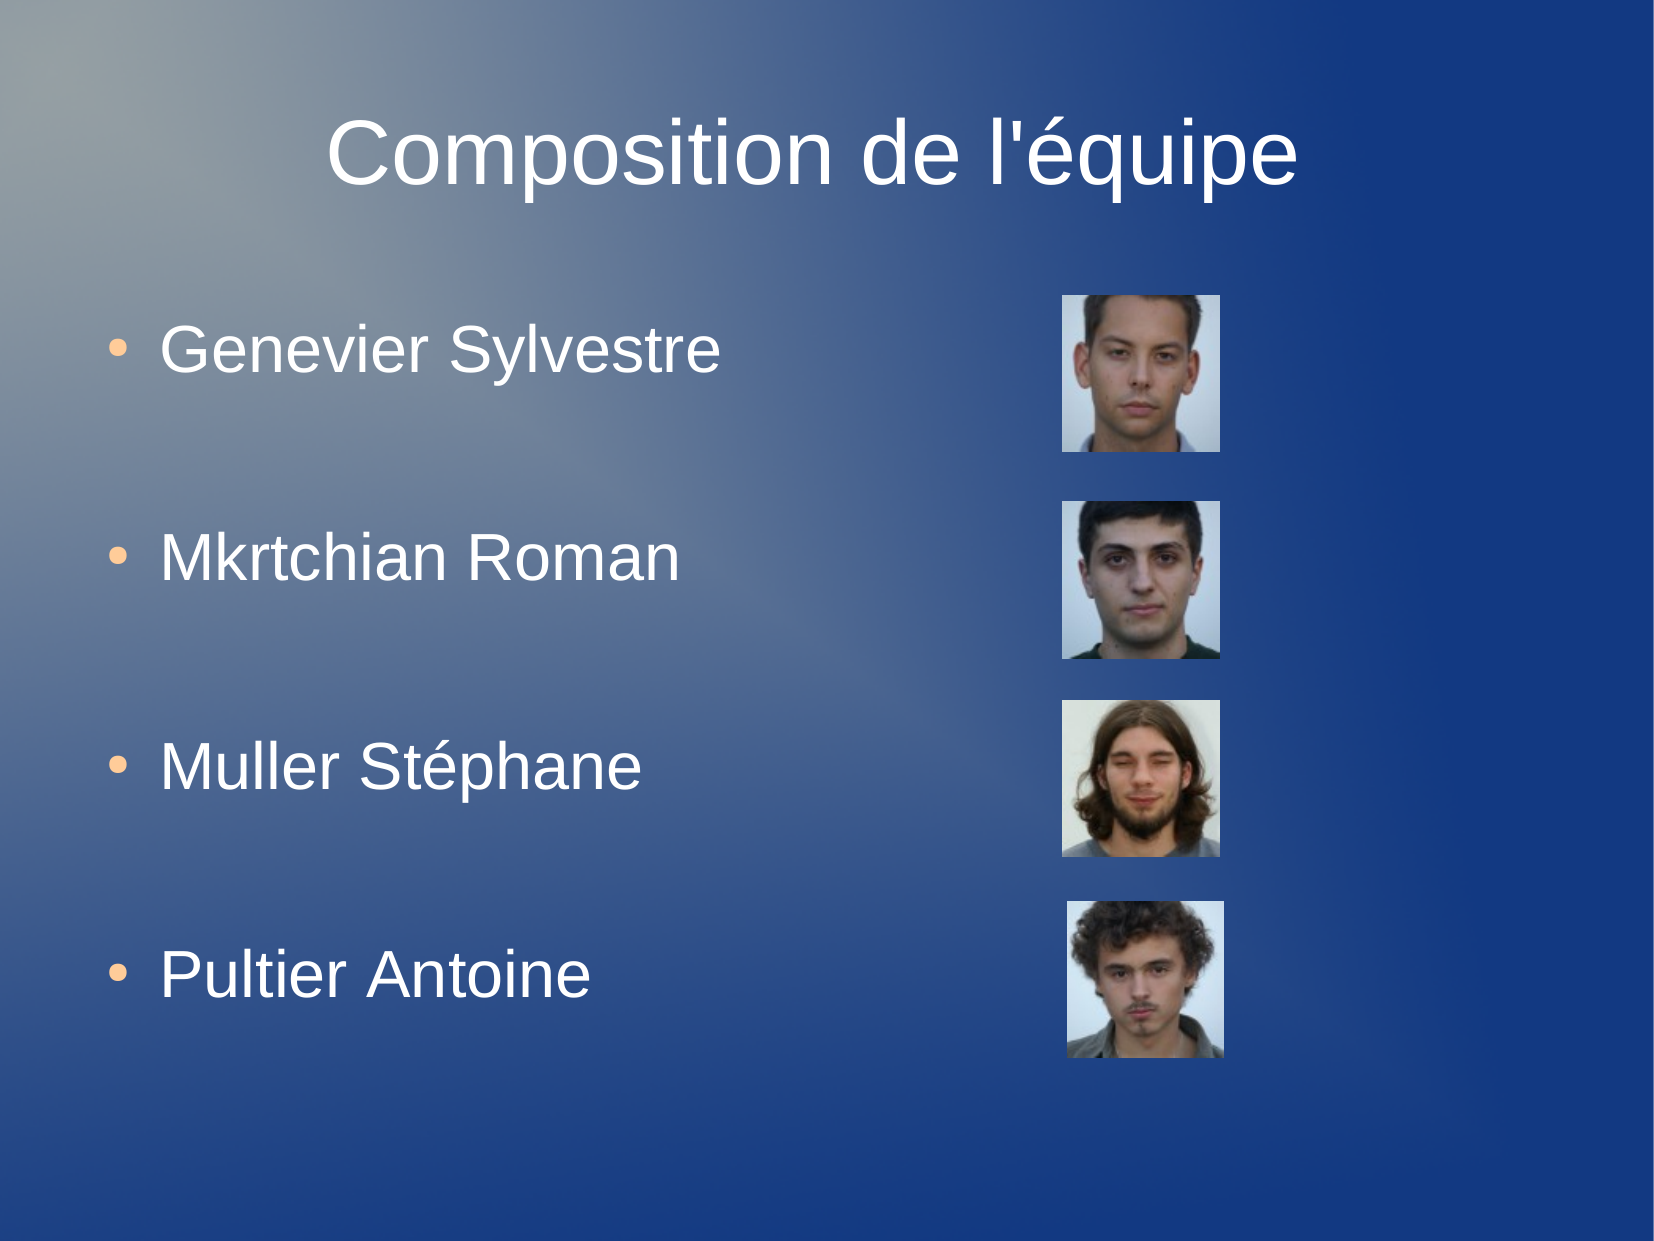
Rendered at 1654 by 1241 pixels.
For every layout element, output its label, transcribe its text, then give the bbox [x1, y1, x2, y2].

picture [0, 0, 1654, 1241]
title Composition de l'équipe [82, 49, 1571, 257]
list Genevier Sylvestre Mkrtchian Roman Muller Stéphane Pultier Antoine [88, 311, 1010, 1034]
